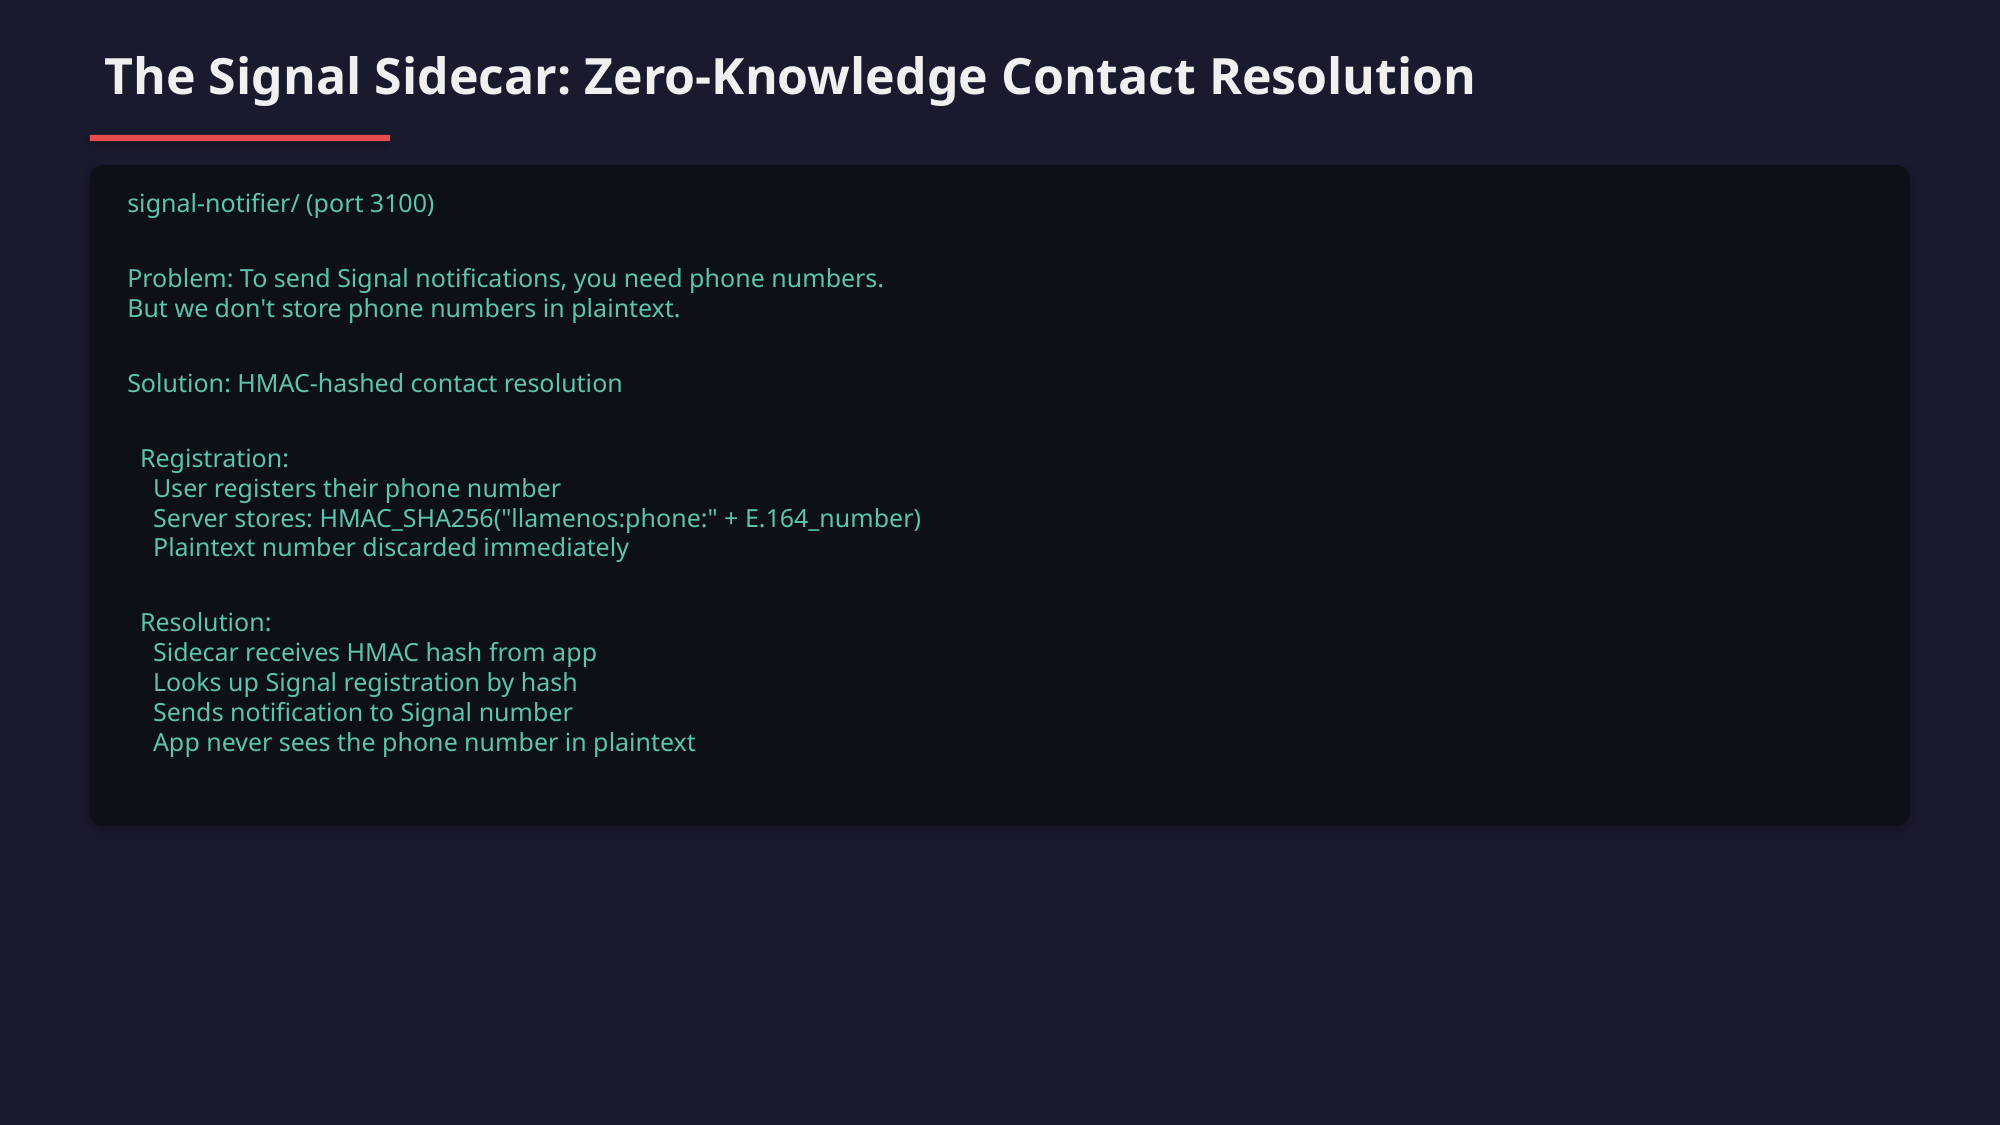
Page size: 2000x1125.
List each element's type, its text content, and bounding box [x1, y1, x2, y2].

text_box [89, 164, 1910, 826]
text_box The Signal Sidecar: Zero-Knowledge Contact Resolution [89, 37, 1910, 113]
text_box [89, 134, 390, 142]
text_box signal-notifier/ (port 3100) Problem: To send Signal notifications, you need phone numbers. But we don't store phone numbers in plaintext. Solution: HMAC-hashed contact resolution Registration: User registers their phone number Server stores: HMAC_SHA256("llamenos:phone:" + E.164_number) Plaintext number discarded immediately Resolution: Sidecar receives HMAC hash from app Looks up Signal registration by hash Sends notification to Signal number App never sees the phone number in plaintext [112, 179, 1888, 765]
